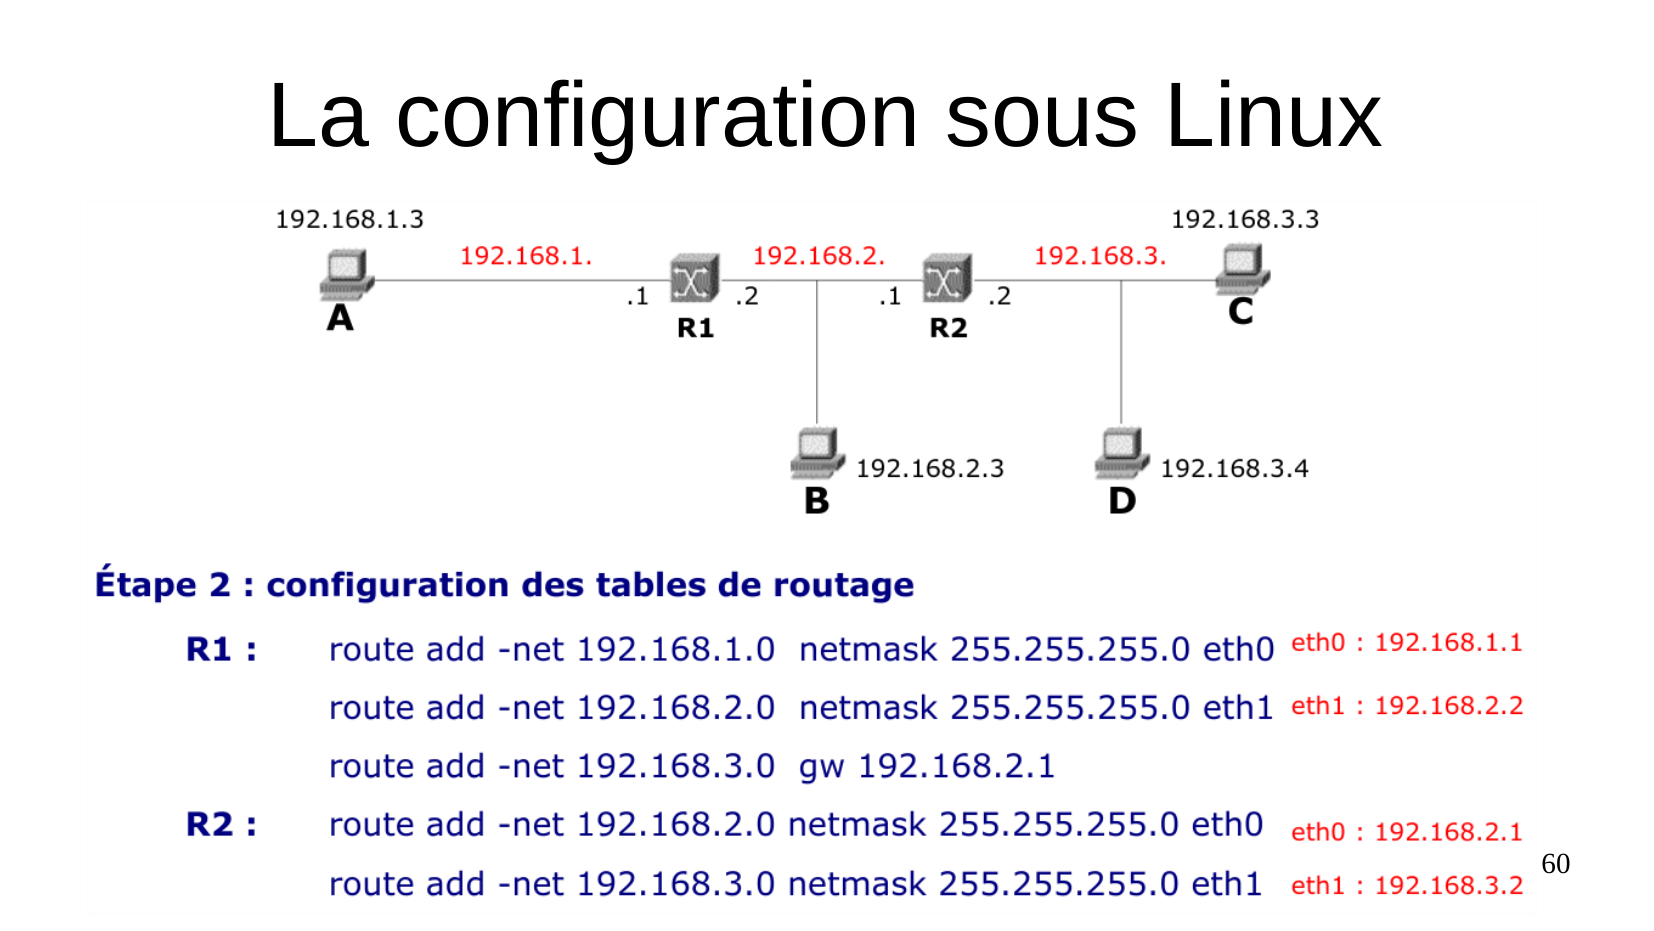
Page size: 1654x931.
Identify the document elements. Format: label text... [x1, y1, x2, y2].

title La configuration sous Linux [82, 37, 1571, 193]
picture [87, 200, 1537, 916]
